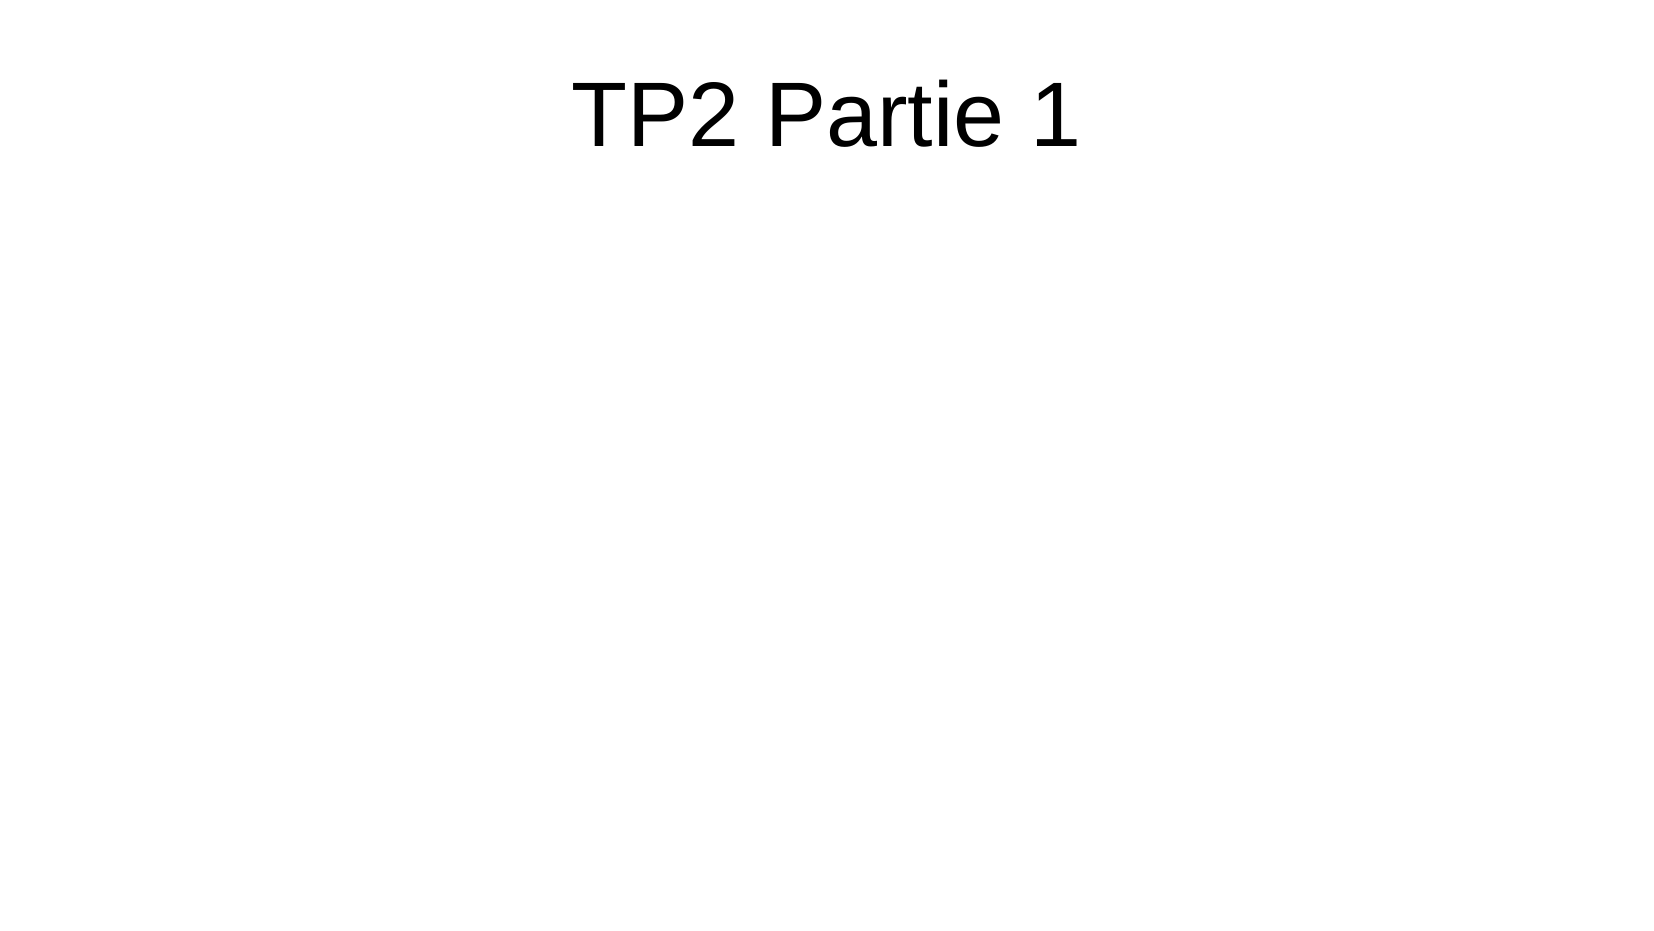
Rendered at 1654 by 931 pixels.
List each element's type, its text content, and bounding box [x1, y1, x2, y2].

title TP2 Partie 1 [82, 37, 1571, 193]
